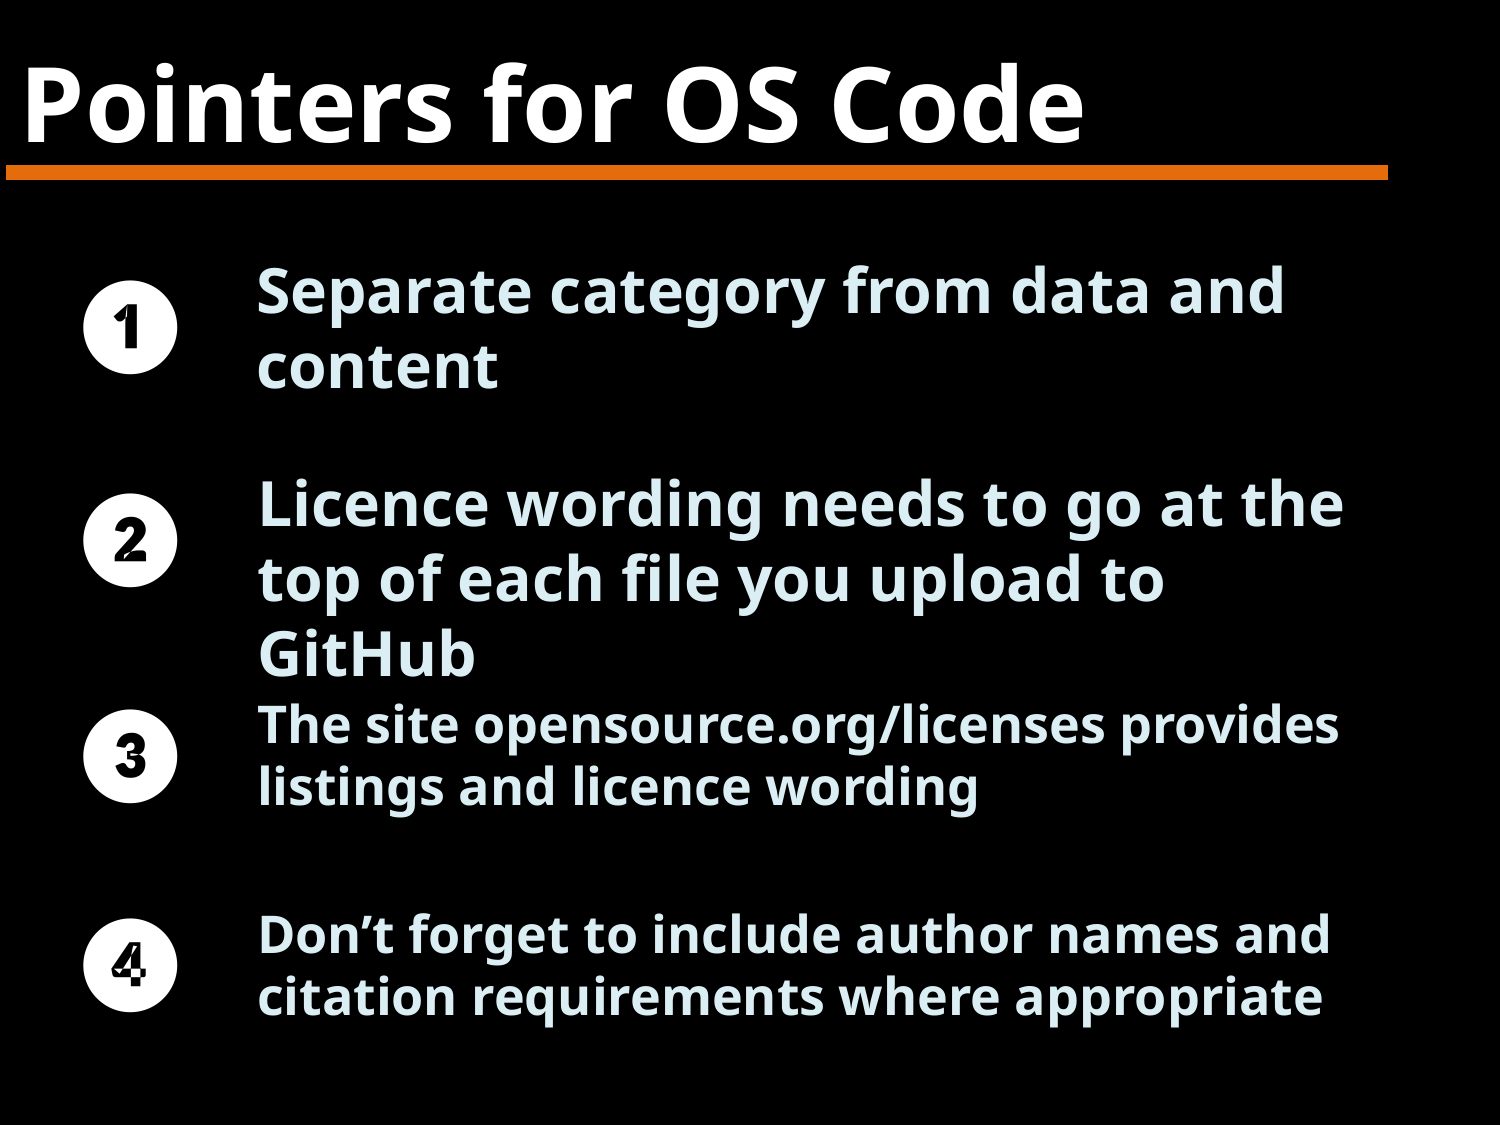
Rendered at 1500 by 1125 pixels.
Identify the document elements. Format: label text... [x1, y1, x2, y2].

text_box Don’t forget to include author names and citation requirements where appropriate [242, 893, 1388, 1036]
text_box Pointers for OS Code [4, 31, 1424, 173]
text_box Separate category from data and content [241, 243, 1459, 411]
text_box ❶ [53, 255, 207, 385]
text_box The site opensource.org/licenses provides listings and licence wording [242, 683, 1388, 826]
text_box Licence wording needs to go at the top of each file you upload to GitHub [242, 456, 1377, 623]
text_box ❸ [53, 683, 195, 858]
text_box ❷ [53, 468, 184, 597]
text_box ❹ [53, 893, 160, 1023]
